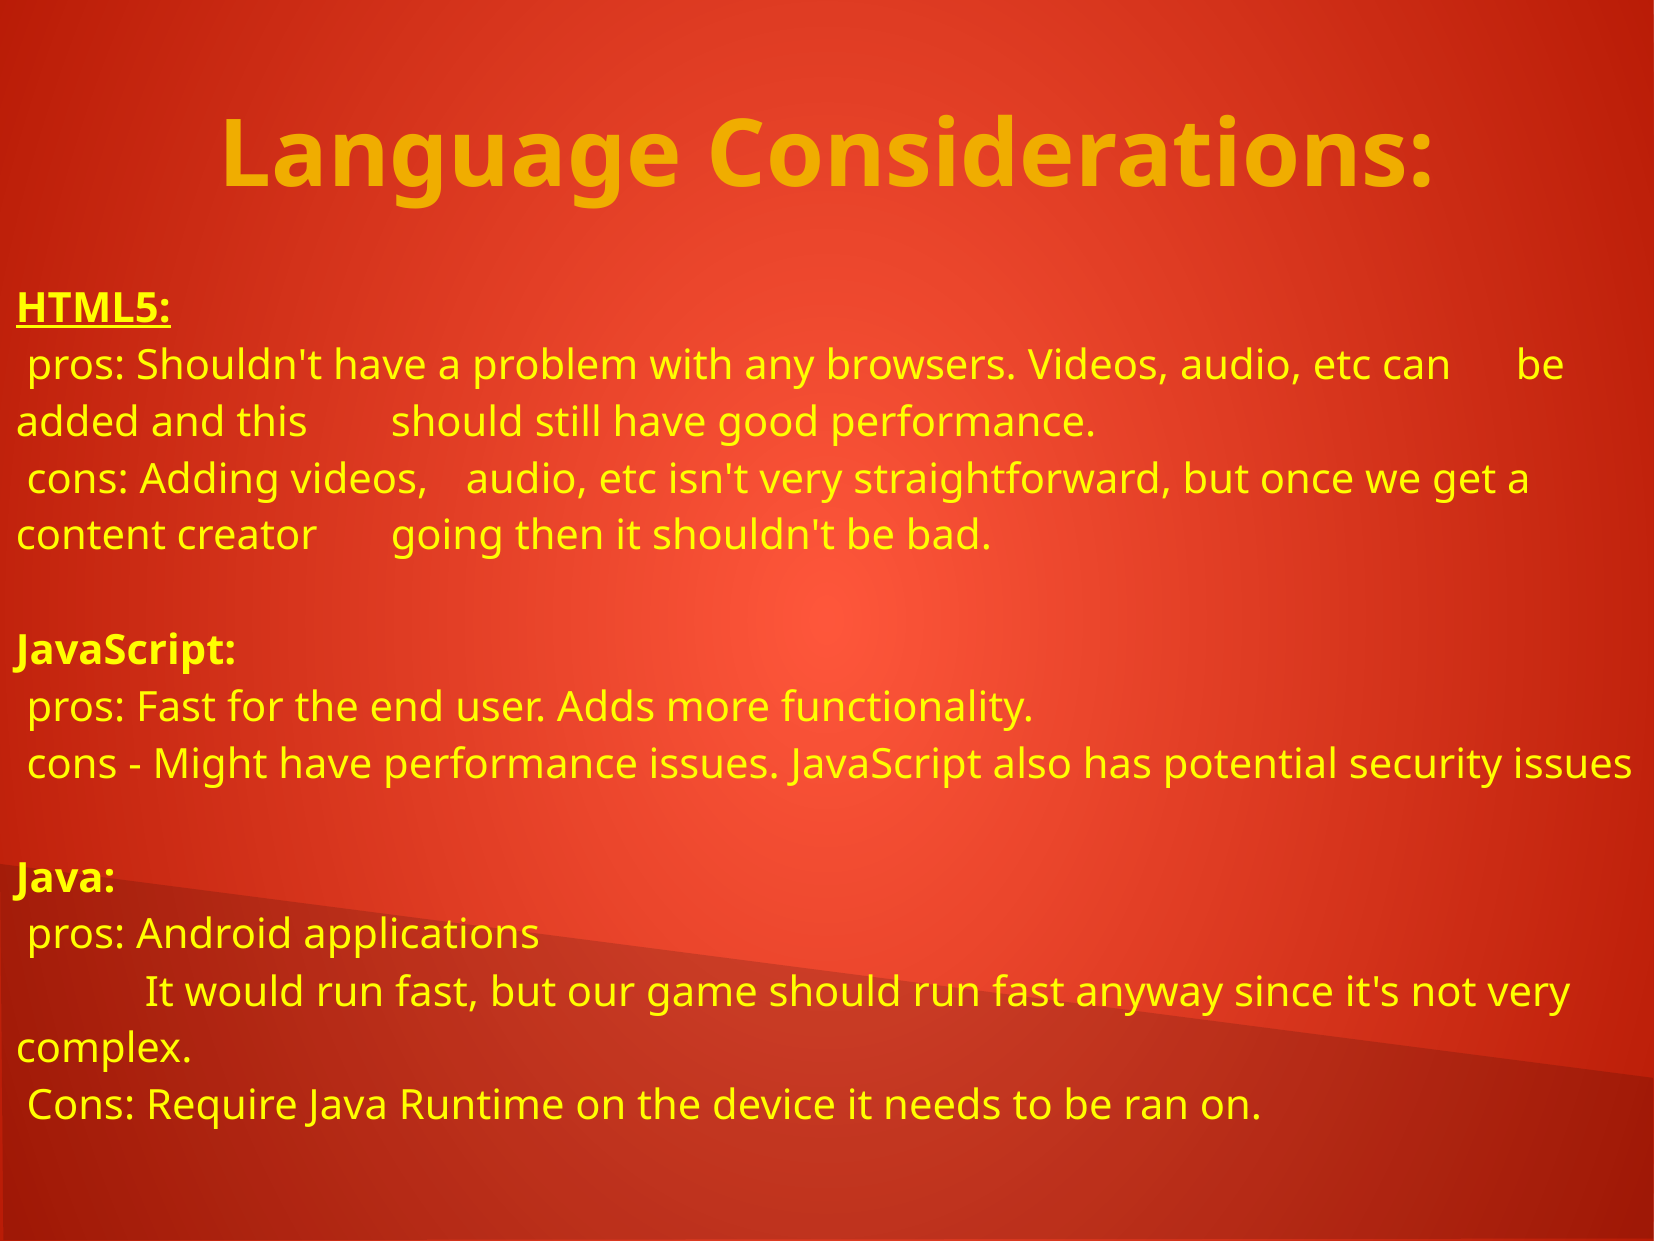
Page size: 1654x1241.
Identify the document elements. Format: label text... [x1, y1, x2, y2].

text_box HTML5: pros: Shouldn't have a problem with any browsers. Videos, audio, etc can be added and this should still have good performance. cons: Adding videos, audio, etc isn't very straightforward, but once we get a content creator going then it shouldn't be bad. JavaScript: pros: Fast for the end user. Adds more functionality. cons - Might have performance issues. JavaScript also has potential security issues Java: pros: Android applications It would run fast, but our game should run fast anyway since it's not very complex. Cons: Require Java Runtime on the device it needs to be ran on. [1, 270, 1654, 1204]
title Language Considerations: [82, 47, 1571, 252]
